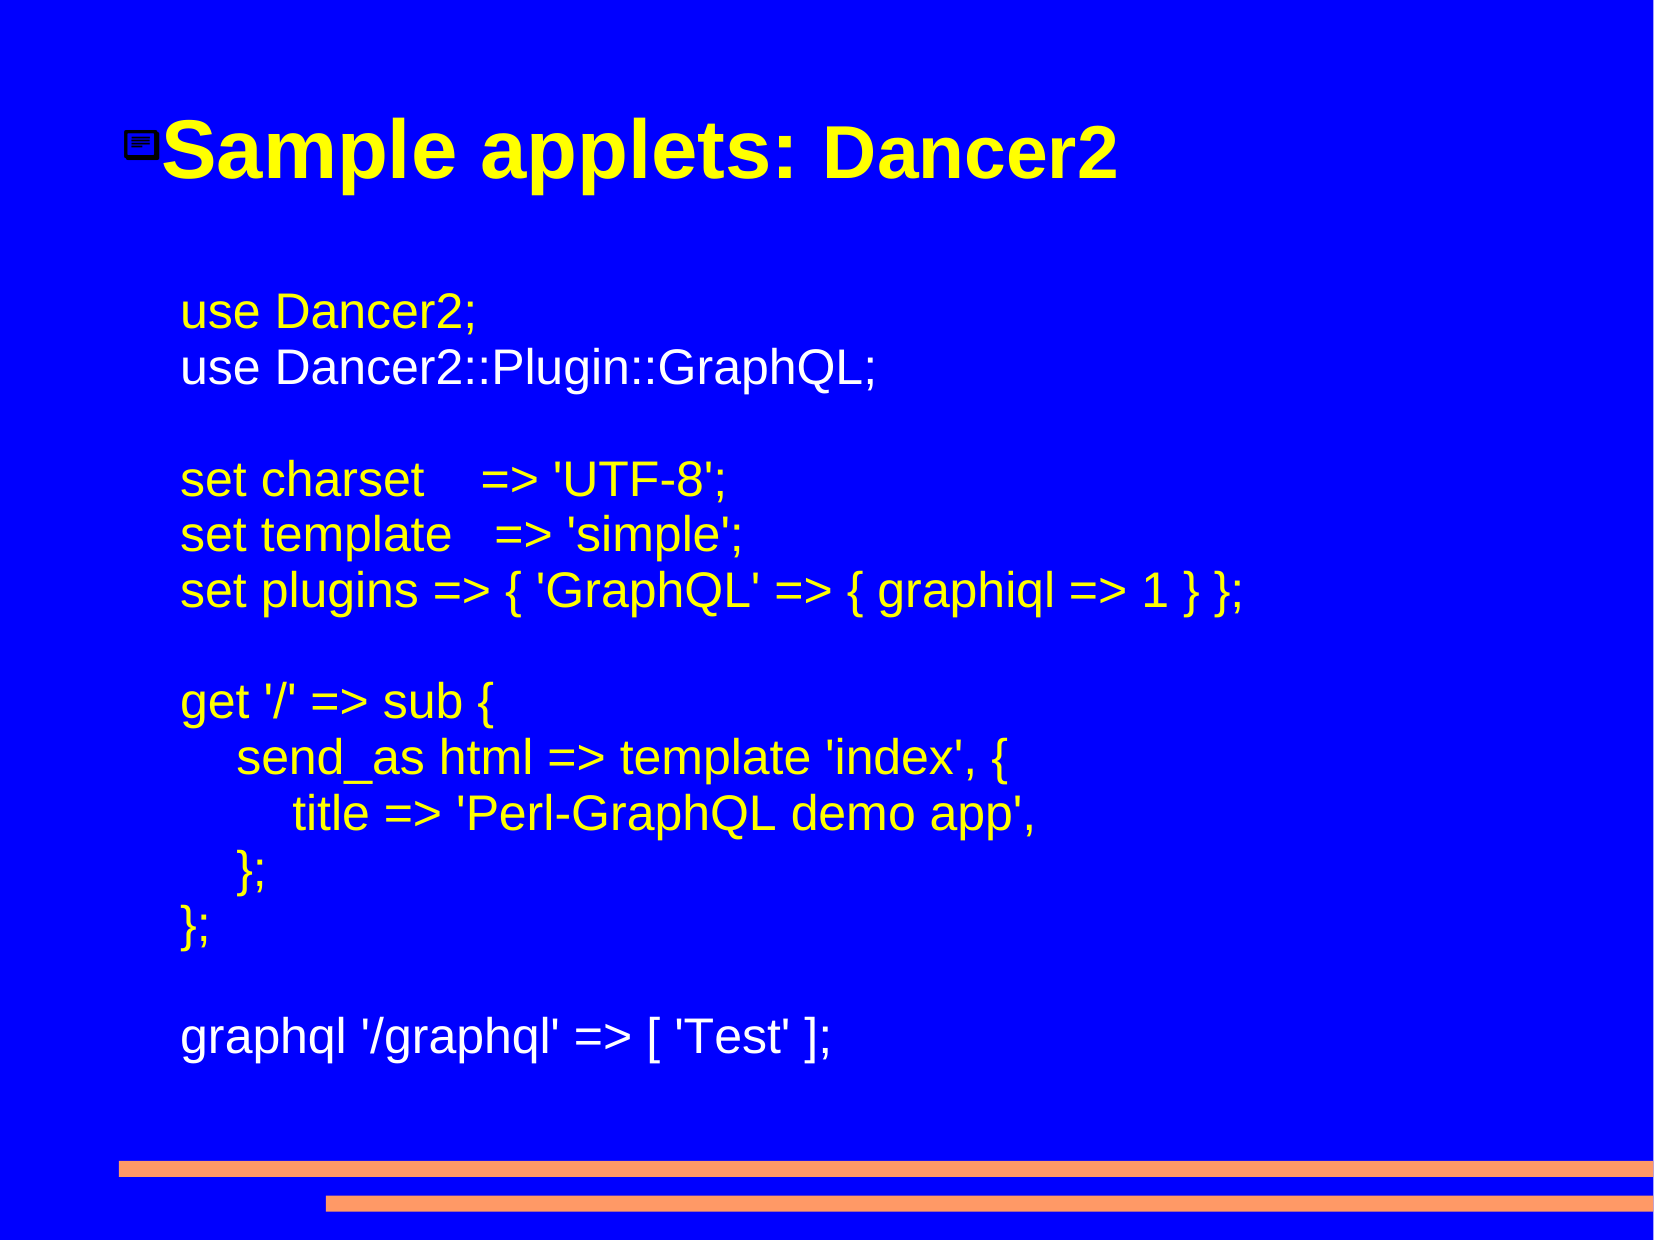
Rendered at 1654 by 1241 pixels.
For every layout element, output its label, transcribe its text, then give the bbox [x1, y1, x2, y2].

list use Dancer2; use Dancer2::Plugin::GraphQL; set charset => 'UTF-8'; set template => 'simple'; set plugins => { 'GraphQL' => { graphiql => 1 } }; get '/' => sub { send_as html => template 'index', { title => 'Perl-GraphQL demo app', }; }; graphql '/graphql' => [ 'Test' ]; [180, 283, 1571, 1120]
title Sample applets: Dancer2 [121, 46, 1534, 254]
